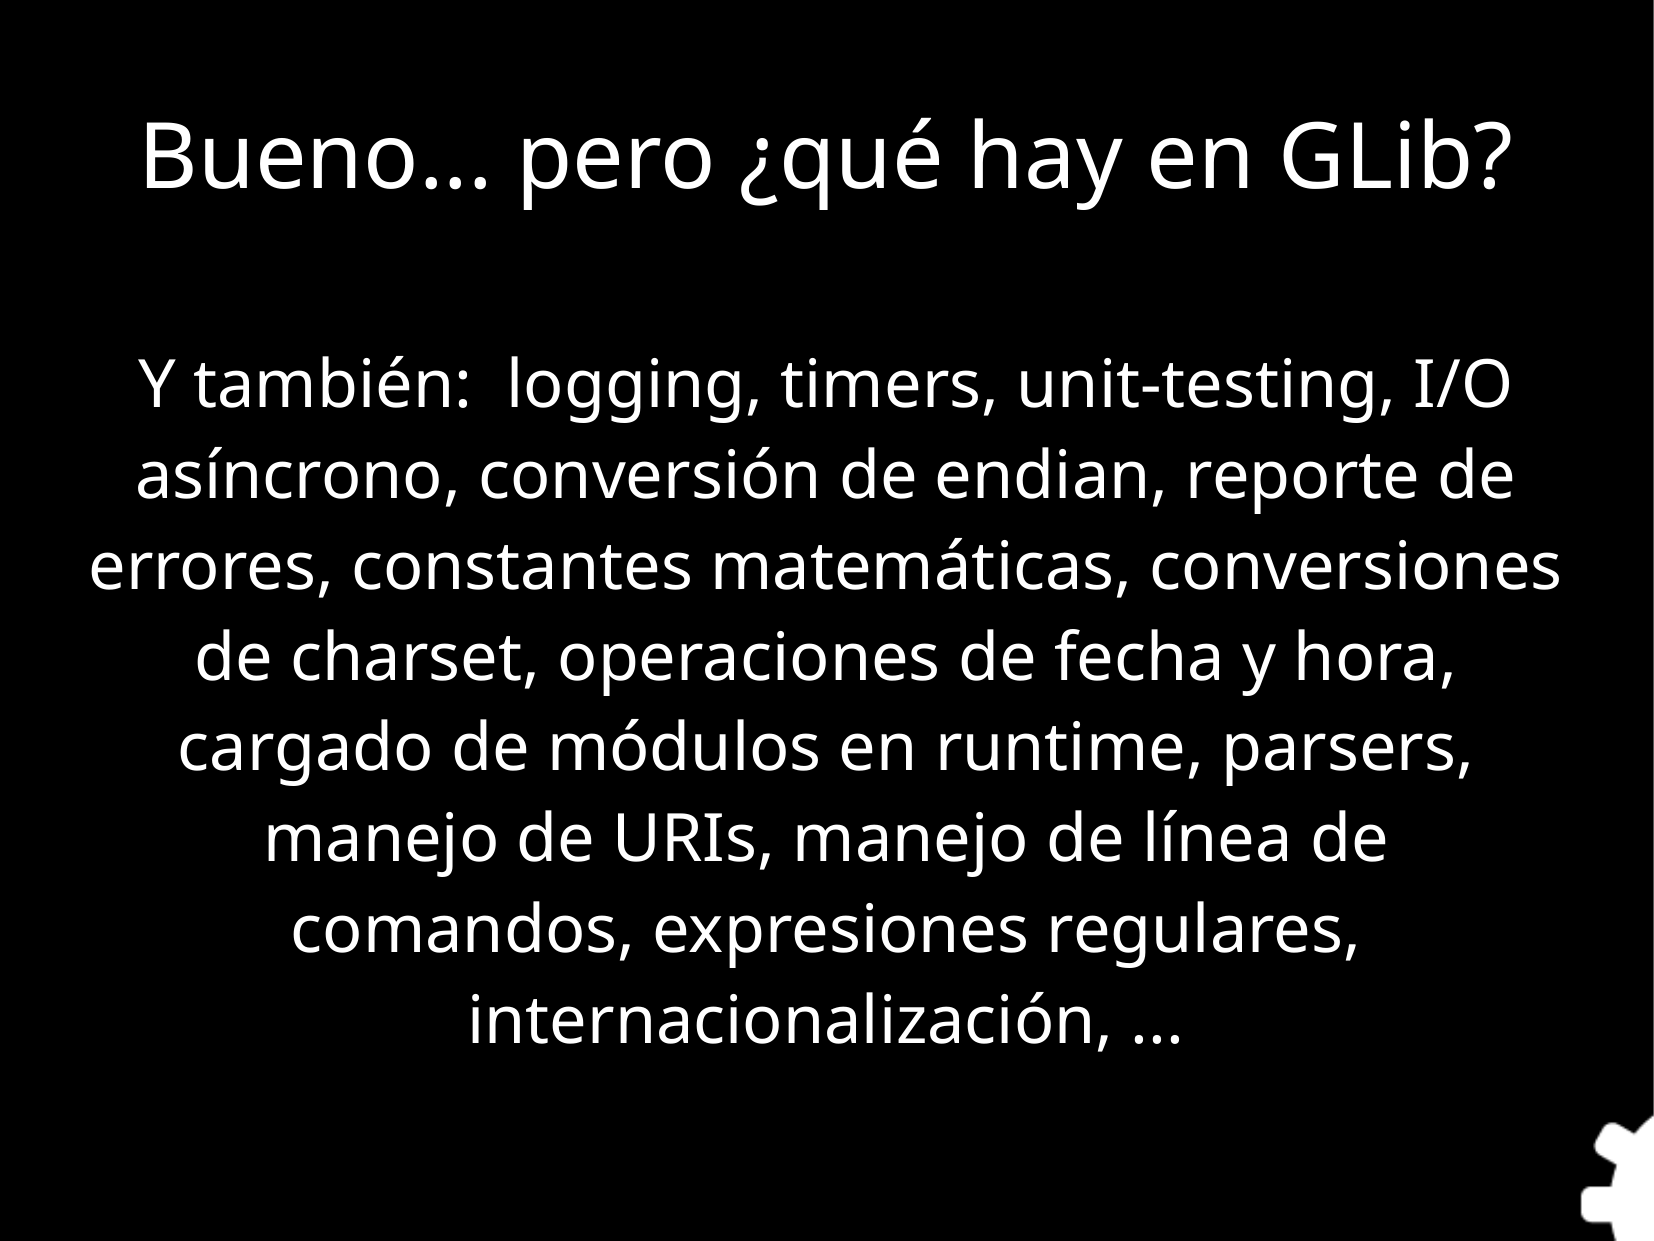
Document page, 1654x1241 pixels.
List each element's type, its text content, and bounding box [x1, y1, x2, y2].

subtitle Y también: logging, timers, unit-testing, I/O asíncrono, conversión de endian, reporte de errores, constantes matemáticas, conversiones de charset, operaciones de fecha y hora, cargado de módulos en runtime, parsers, manejo de URIs, manejo de línea de comandos, expresiones regulares, internacionalización, ... [82, 297, 1571, 1102]
title Bueno... pero ¿qué hay en GLib? [82, 49, 1571, 257]
picture [0, 0, 1654, 1241]
